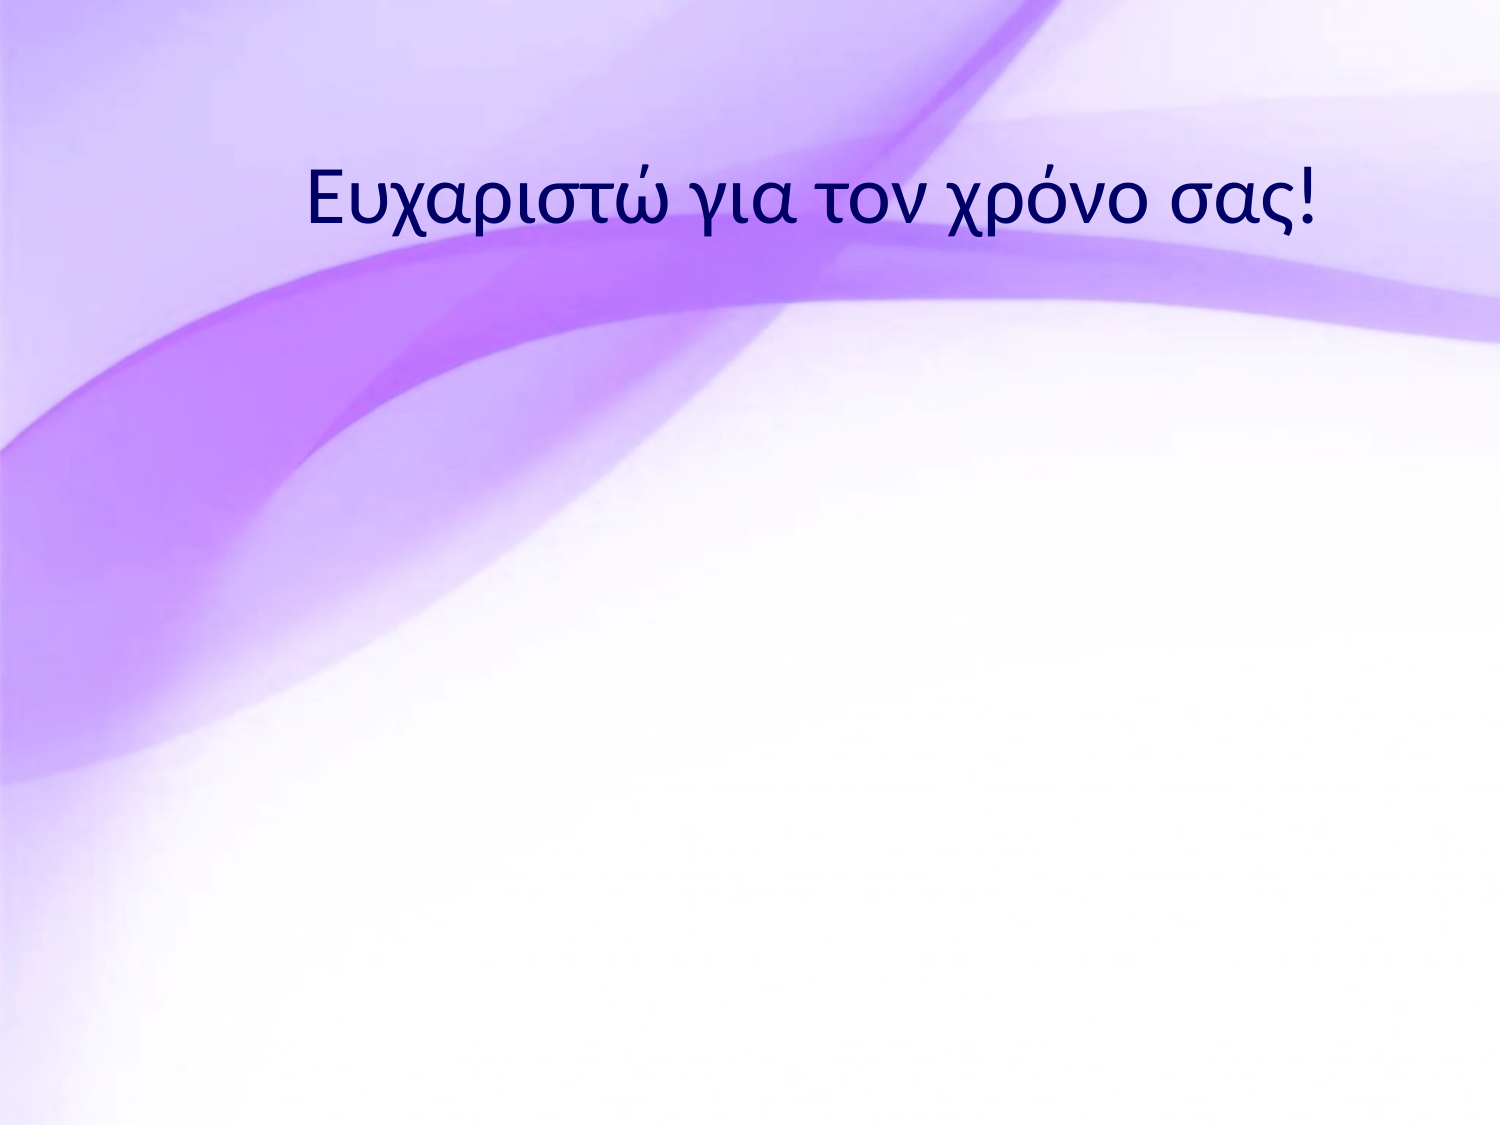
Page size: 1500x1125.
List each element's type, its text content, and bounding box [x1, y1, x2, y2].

text_box Ευχαριστώ για τον χρόνο σας! [137, 87, 1388, 543]
picture [0, 0, 1500, 1125]
